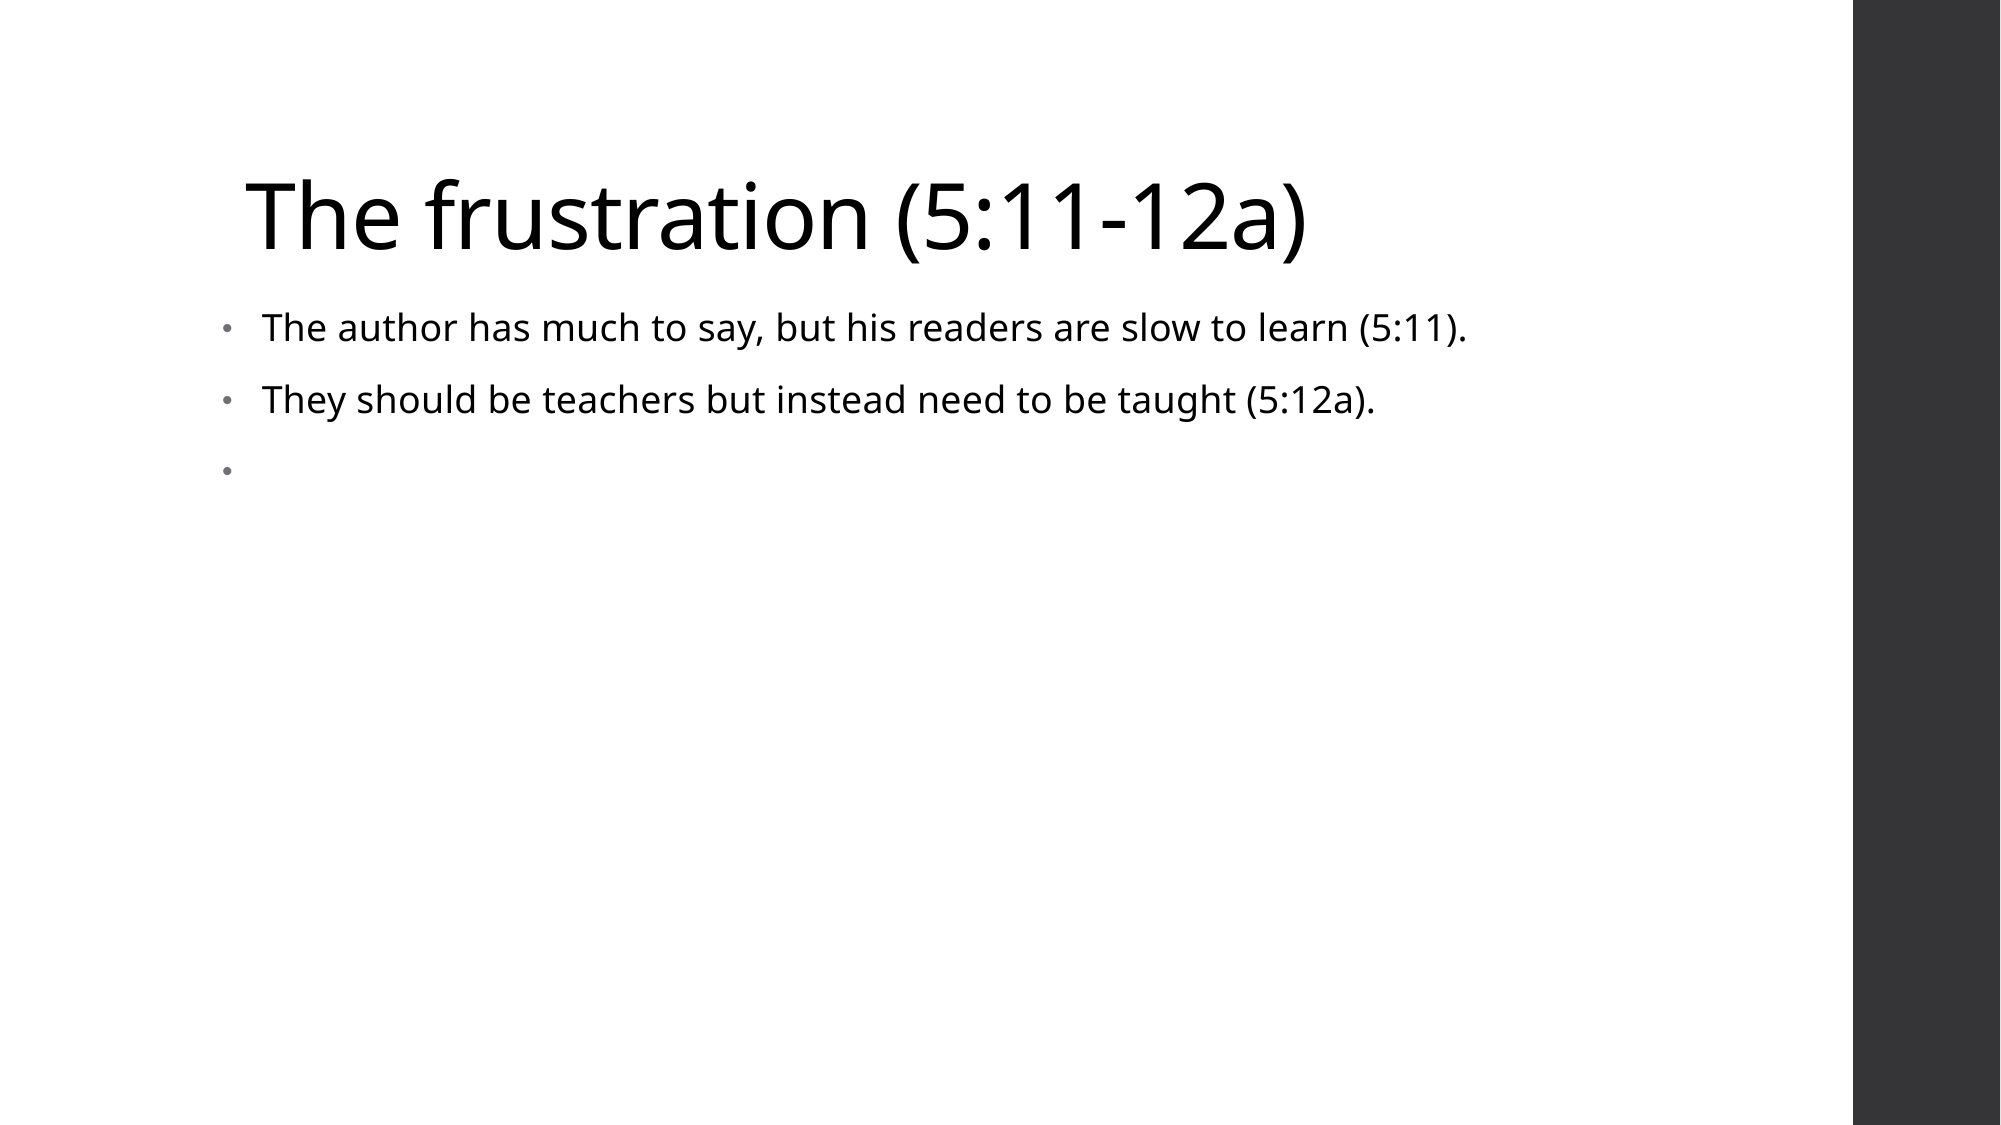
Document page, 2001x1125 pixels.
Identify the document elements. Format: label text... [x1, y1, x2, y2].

title The frustration (5:11-12a) [206, 60, 1797, 278]
list The author has much to say, but his readers are slow to learn (5:11). They should be teachers but instead need to be taught (5:12a). [206, 299, 1617, 1014]
